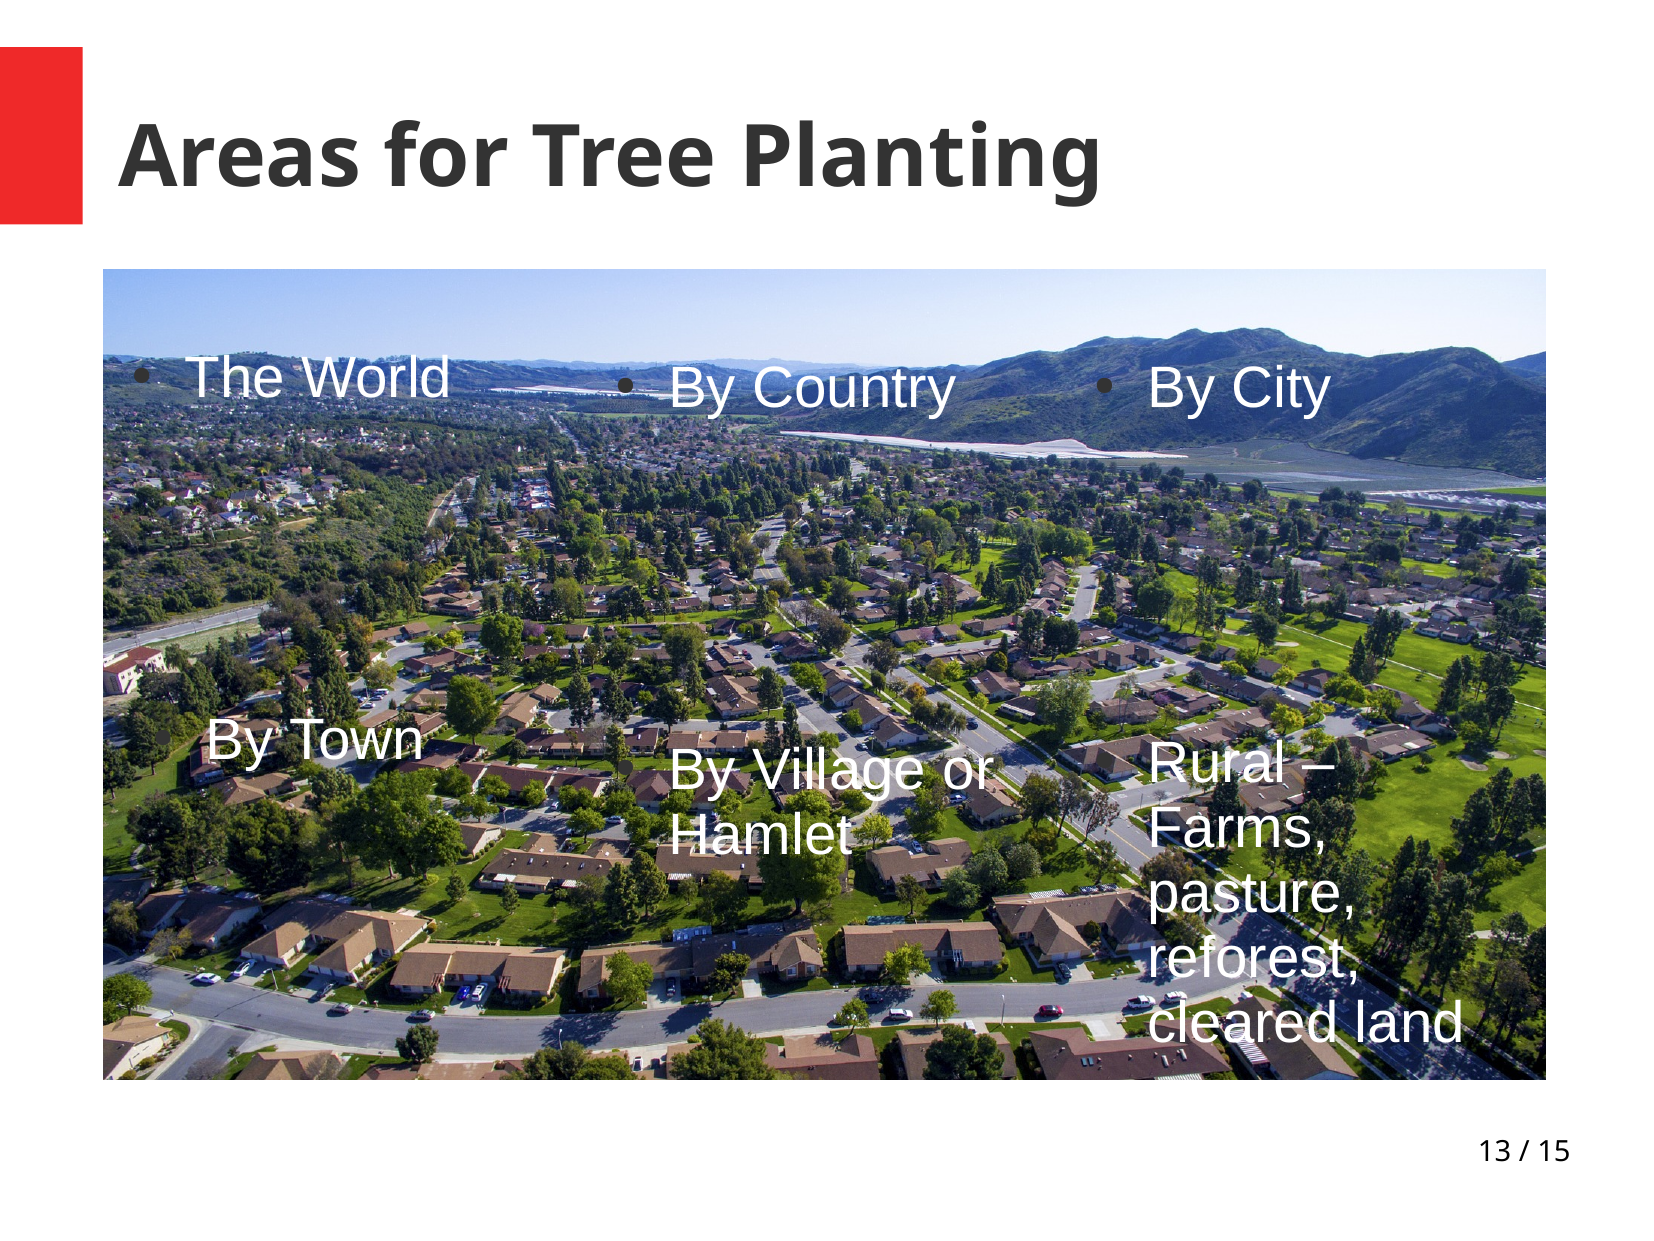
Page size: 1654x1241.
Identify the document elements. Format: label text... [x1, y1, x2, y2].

title Areas for Tree Planting [118, 49, 1571, 257]
list By Village or Hamlet [597, 736, 1054, 1080]
list The World [113, 345, 571, 689]
list Rural – Farms, pasture, reforest, cleared land [1076, 730, 1533, 1074]
list By City [1076, 354, 1533, 698]
picture [103, 269, 1546, 1080]
list By Country [597, 354, 1054, 698]
list By Town [135, 706, 592, 1051]
